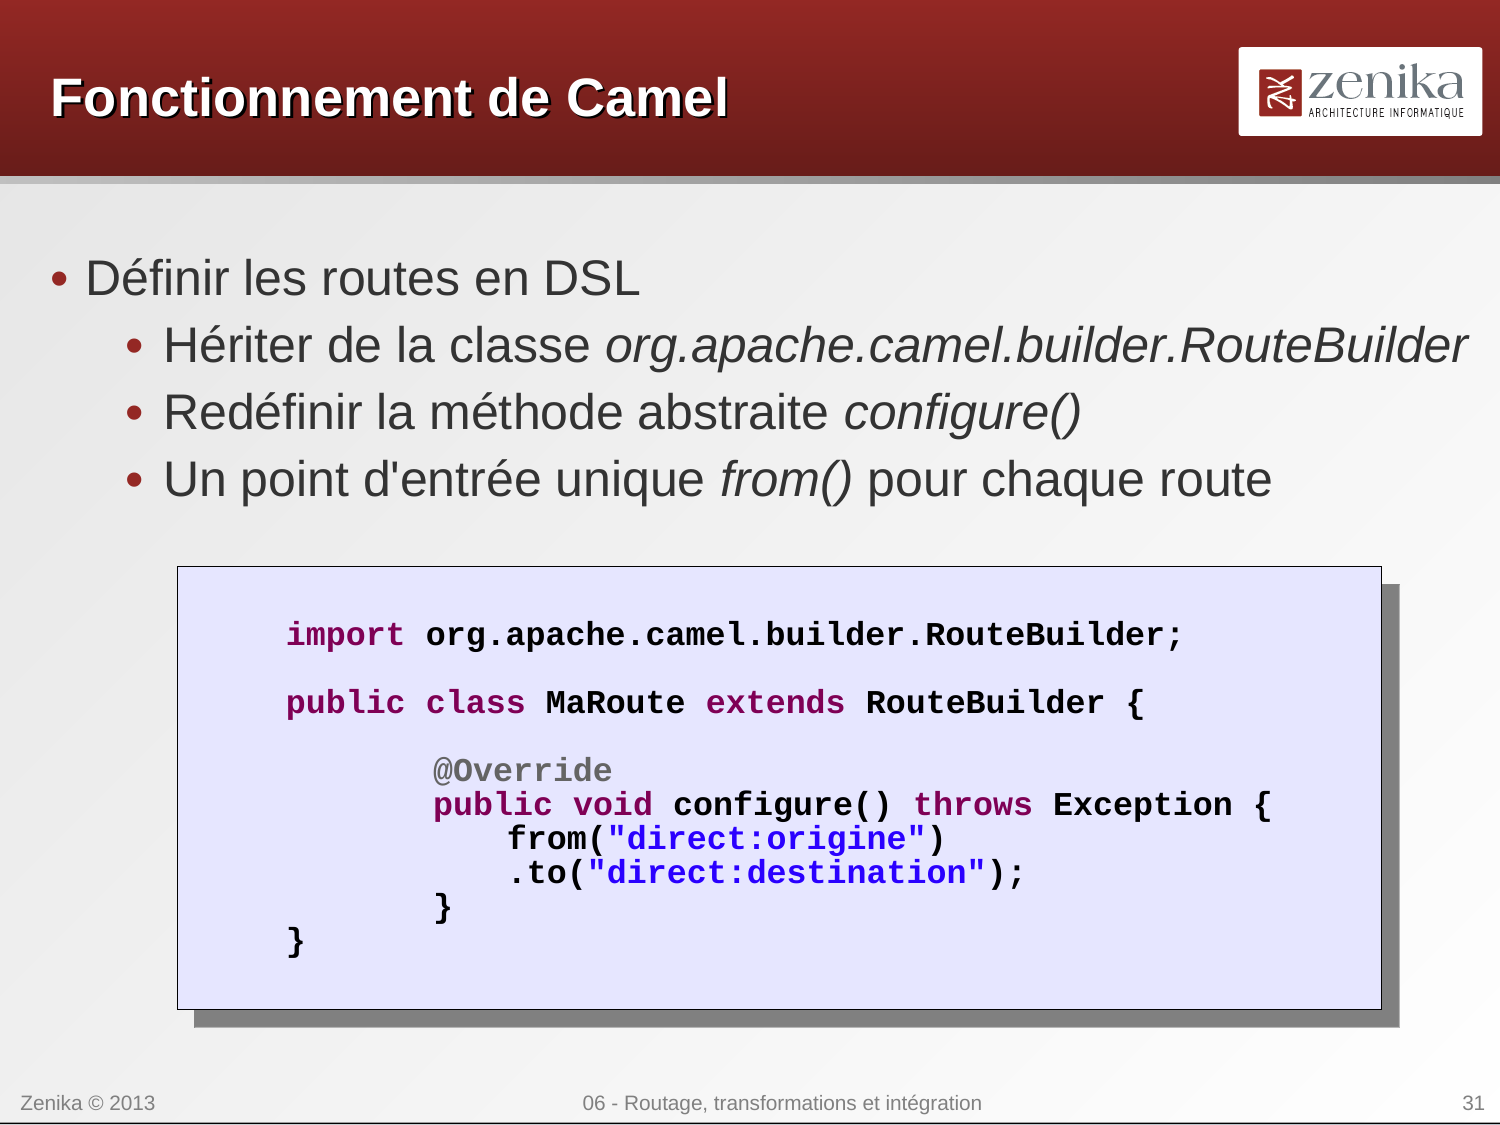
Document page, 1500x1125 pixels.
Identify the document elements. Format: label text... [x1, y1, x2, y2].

title Fonctionnement de Camel [50, 22, 1206, 172]
text_box import org.apache.camel.builder.RouteBuilder; public class MaRoute extends RouteBuilder { @Override public void configure() throws Exception { from("direct:origine") .to("direct:destination"); } } [177, 566, 1382, 1010]
list Définir les routes en DSL Hériter de la classe org.apache.camel.builder.RouteBuilder Redéfinir la méthode abstraite configure() Un point d'entrée unique from() pour chaque route [50, 250, 1477, 1064]
picture [1257, 58, 1464, 125]
